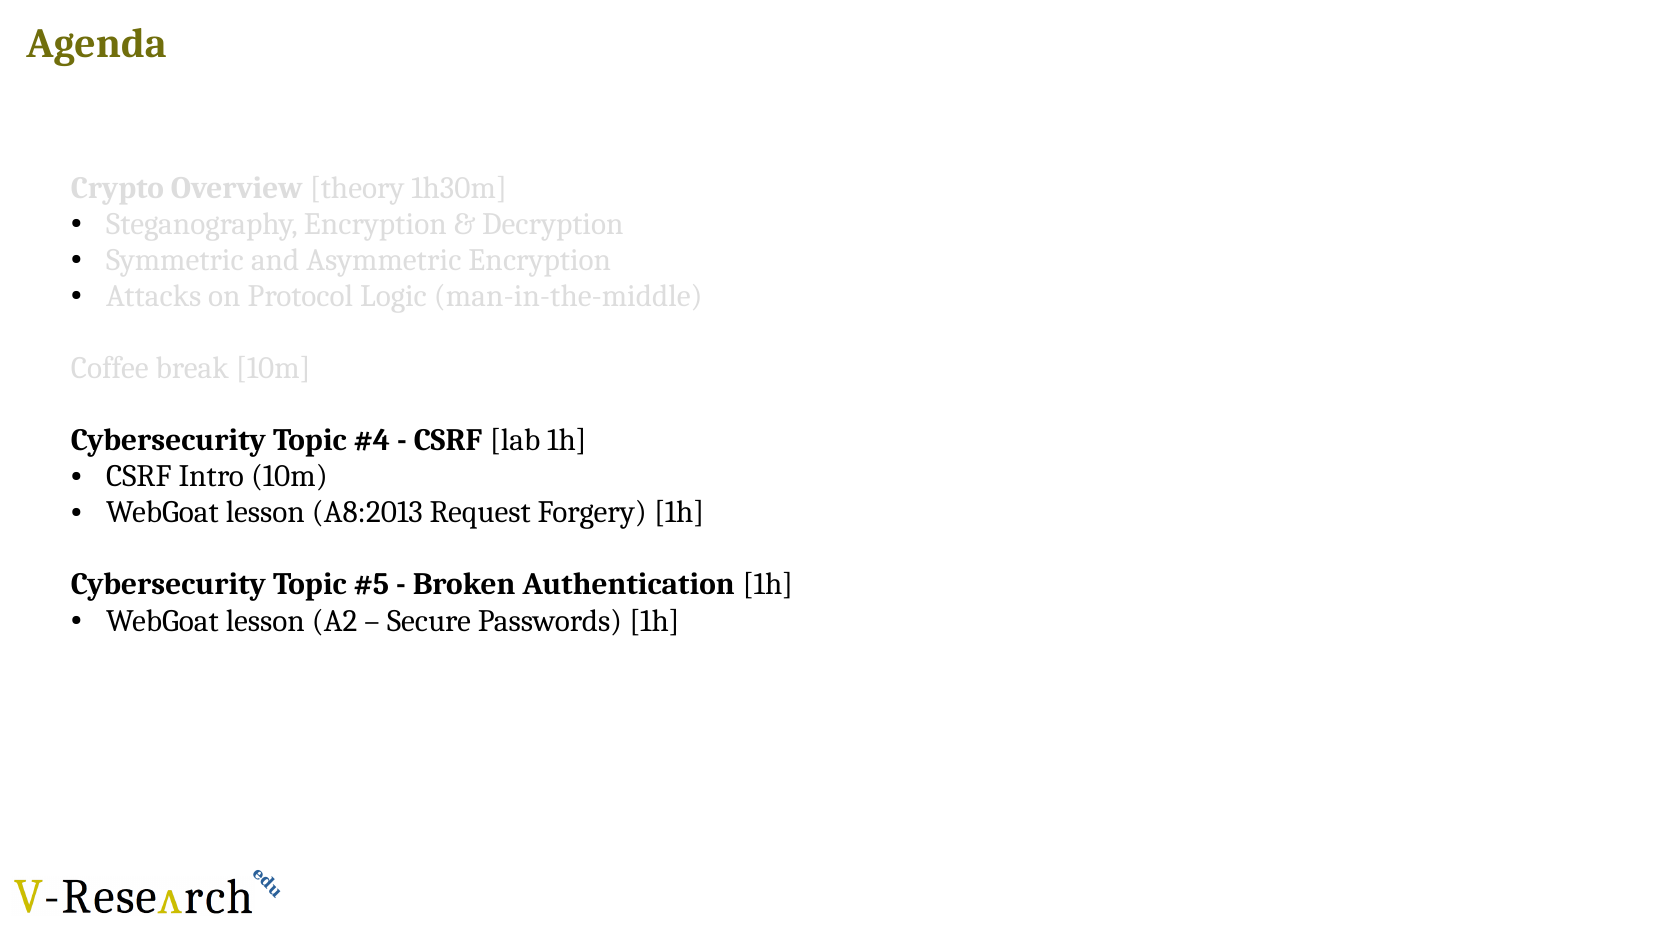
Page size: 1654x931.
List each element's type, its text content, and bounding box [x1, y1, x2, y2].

text_box Crypto Overview [theory 1h30m] Steganography, Encryption & Decryption Symmetric and Asymmetric Encryption Attacks on Protocol Logic (man-in-the-middle) Coffee break [10m] Cybersecurity Topic #4 - CSRF [lab 1h] CSRF Intro (10m) WebGoat lesson (A8:2013 Request Forgery) [1h] Cybersecurity Topic #5 - Broken Authentication [1h] WebGoat lesson (A2 – Secure Passwords) [1h] [70, 170, 1512, 686]
text_box Agenda [11, 12, 1193, 77]
text_box edu [222, 847, 333, 931]
picture [11, 876, 255, 916]
